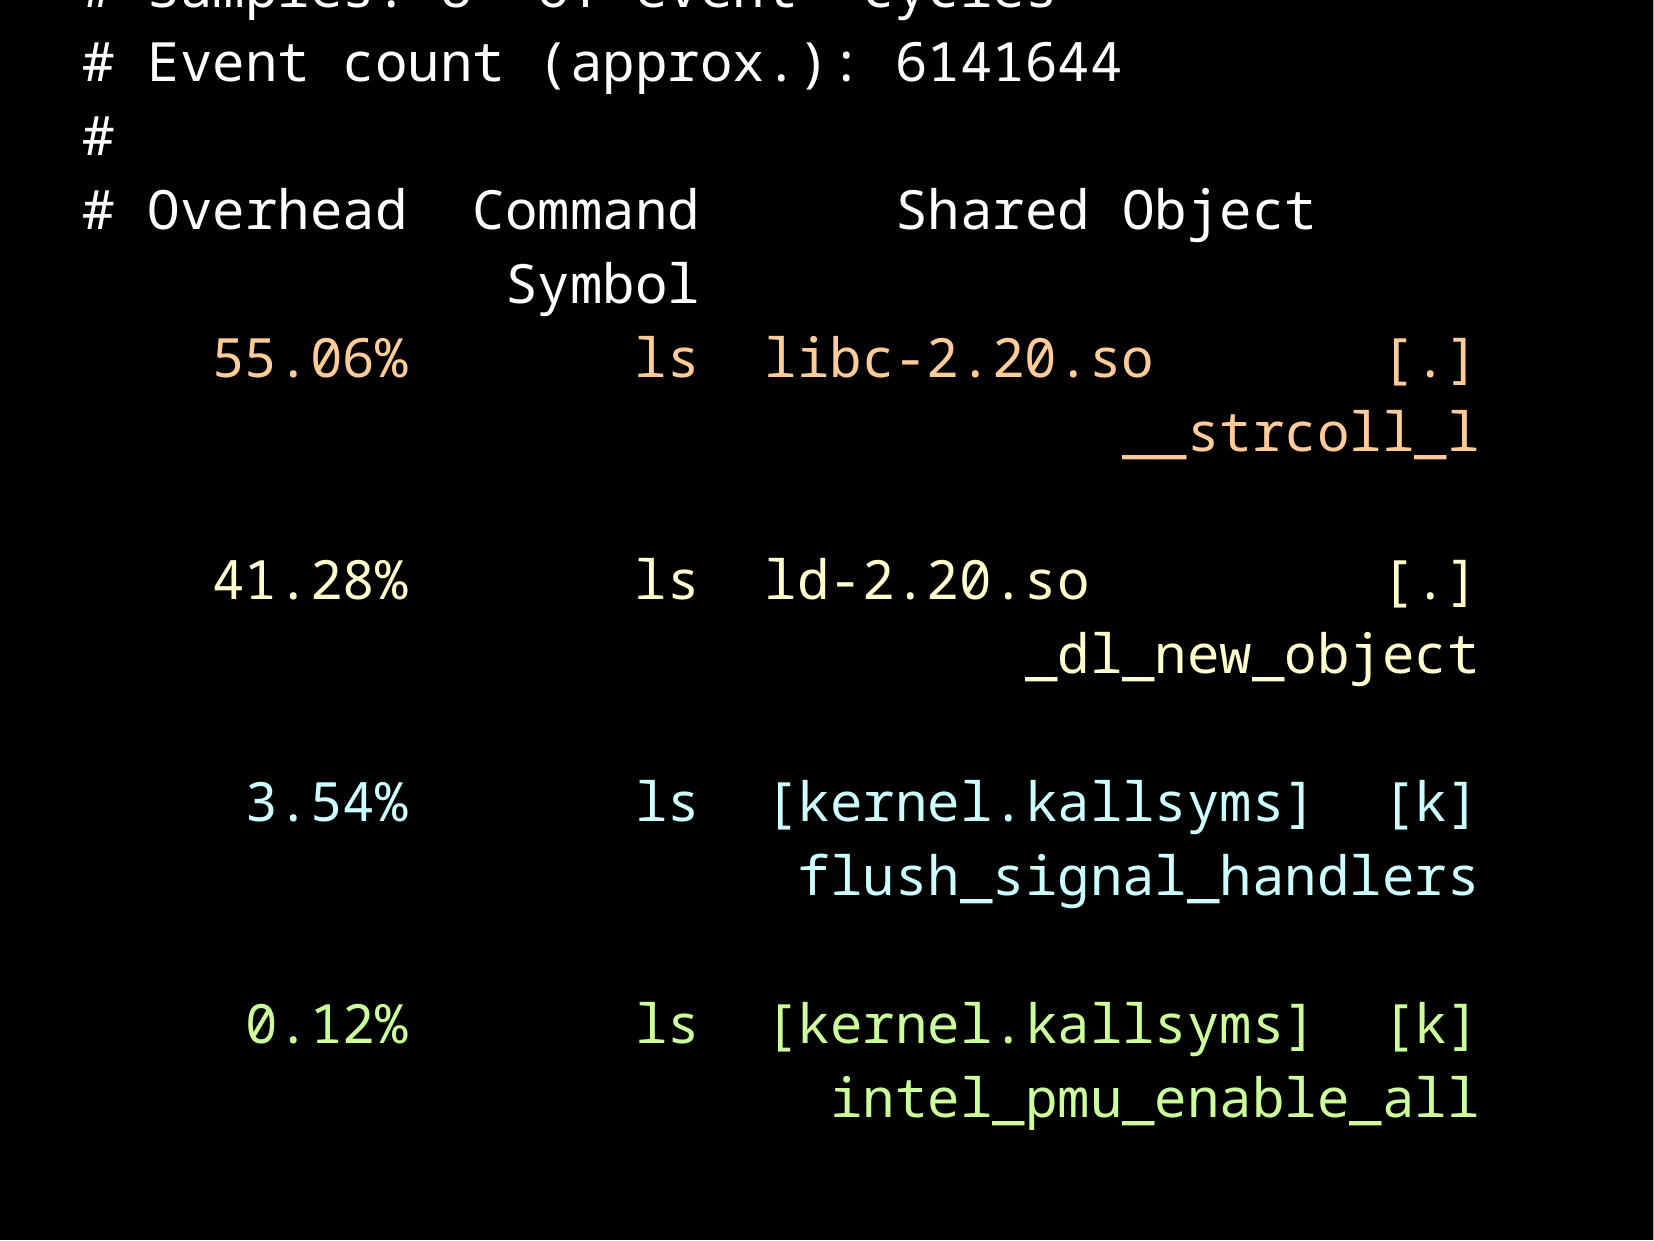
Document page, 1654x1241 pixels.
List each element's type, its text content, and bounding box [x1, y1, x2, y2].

subtitle # Samples: 8 of event 'cycles' # Event count (approx.): 6141644 # # Overhead Command Shared Object Symbol 55.06% ls libc-2.20.so [.] __strcoll_l 41.28% ls ld-2.20.so [.] _dl_new_object 3.54% ls [kernel.kallsyms] [k] flush_signal_handlers 0.12% ls [kernel.kallsyms] [k] intel_pmu_enable_all [82, 49, 1571, 1109]
